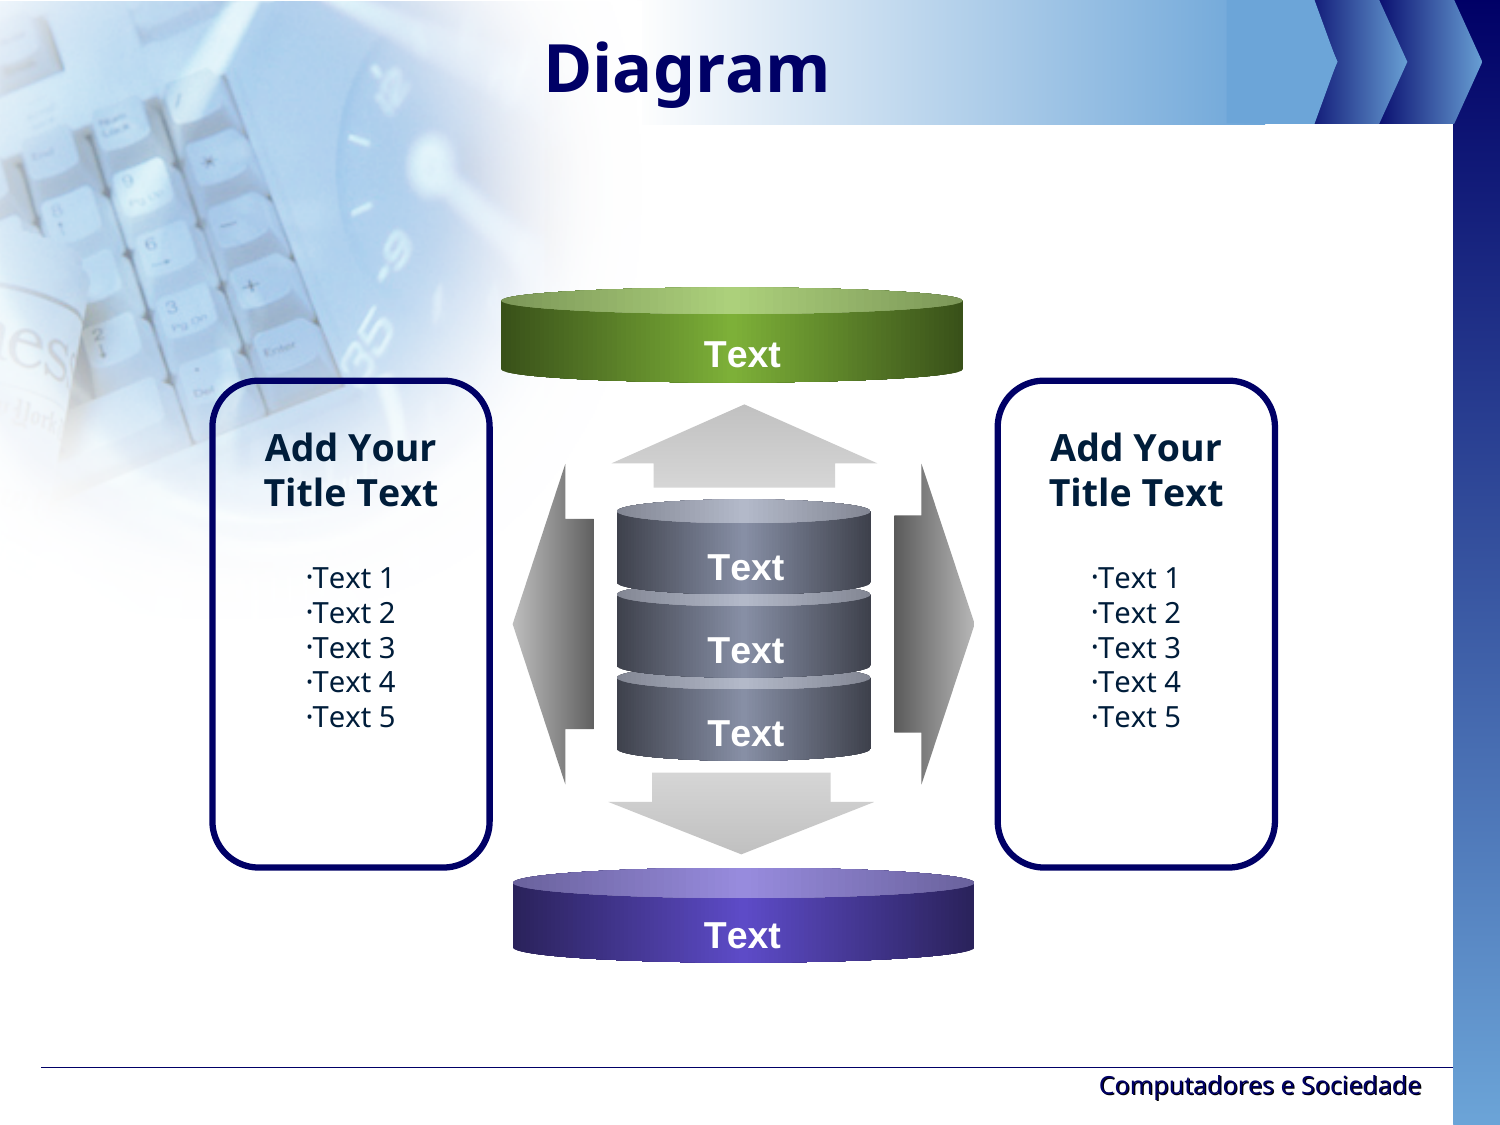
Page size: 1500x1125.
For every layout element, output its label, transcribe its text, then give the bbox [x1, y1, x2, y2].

text_box [608, 772, 875, 855]
text_box [512, 463, 594, 785]
text_box Add Your Title Text Text 1 Text 2 Text 3 Text 4 Text 5 [1009, 416, 1264, 742]
text_box [616, 596, 871, 677]
text_box [501, 301, 964, 383]
text_box Text [692, 618, 800, 679]
text_box [512, 884, 975, 963]
text_box O [512, 867, 975, 898]
text_box [611, 404, 878, 488]
text_box O [616, 672, 871, 690]
text_box Text [692, 535, 800, 596]
title Diagram [74, 18, 1300, 115]
text_box [616, 512, 871, 594]
text_box [894, 463, 975, 785]
text_box O [501, 287, 964, 314]
text_box Add Your Title Text Text 1 Text 2 Text 3 Text 4 Text 5 [223, 416, 479, 742]
text_box Text [689, 903, 796, 965]
text_box O [616, 589, 871, 607]
text_box Text [692, 701, 800, 762]
text_box Text [689, 322, 796, 383]
text_box O [616, 499, 871, 524]
text_box [616, 679, 871, 760]
